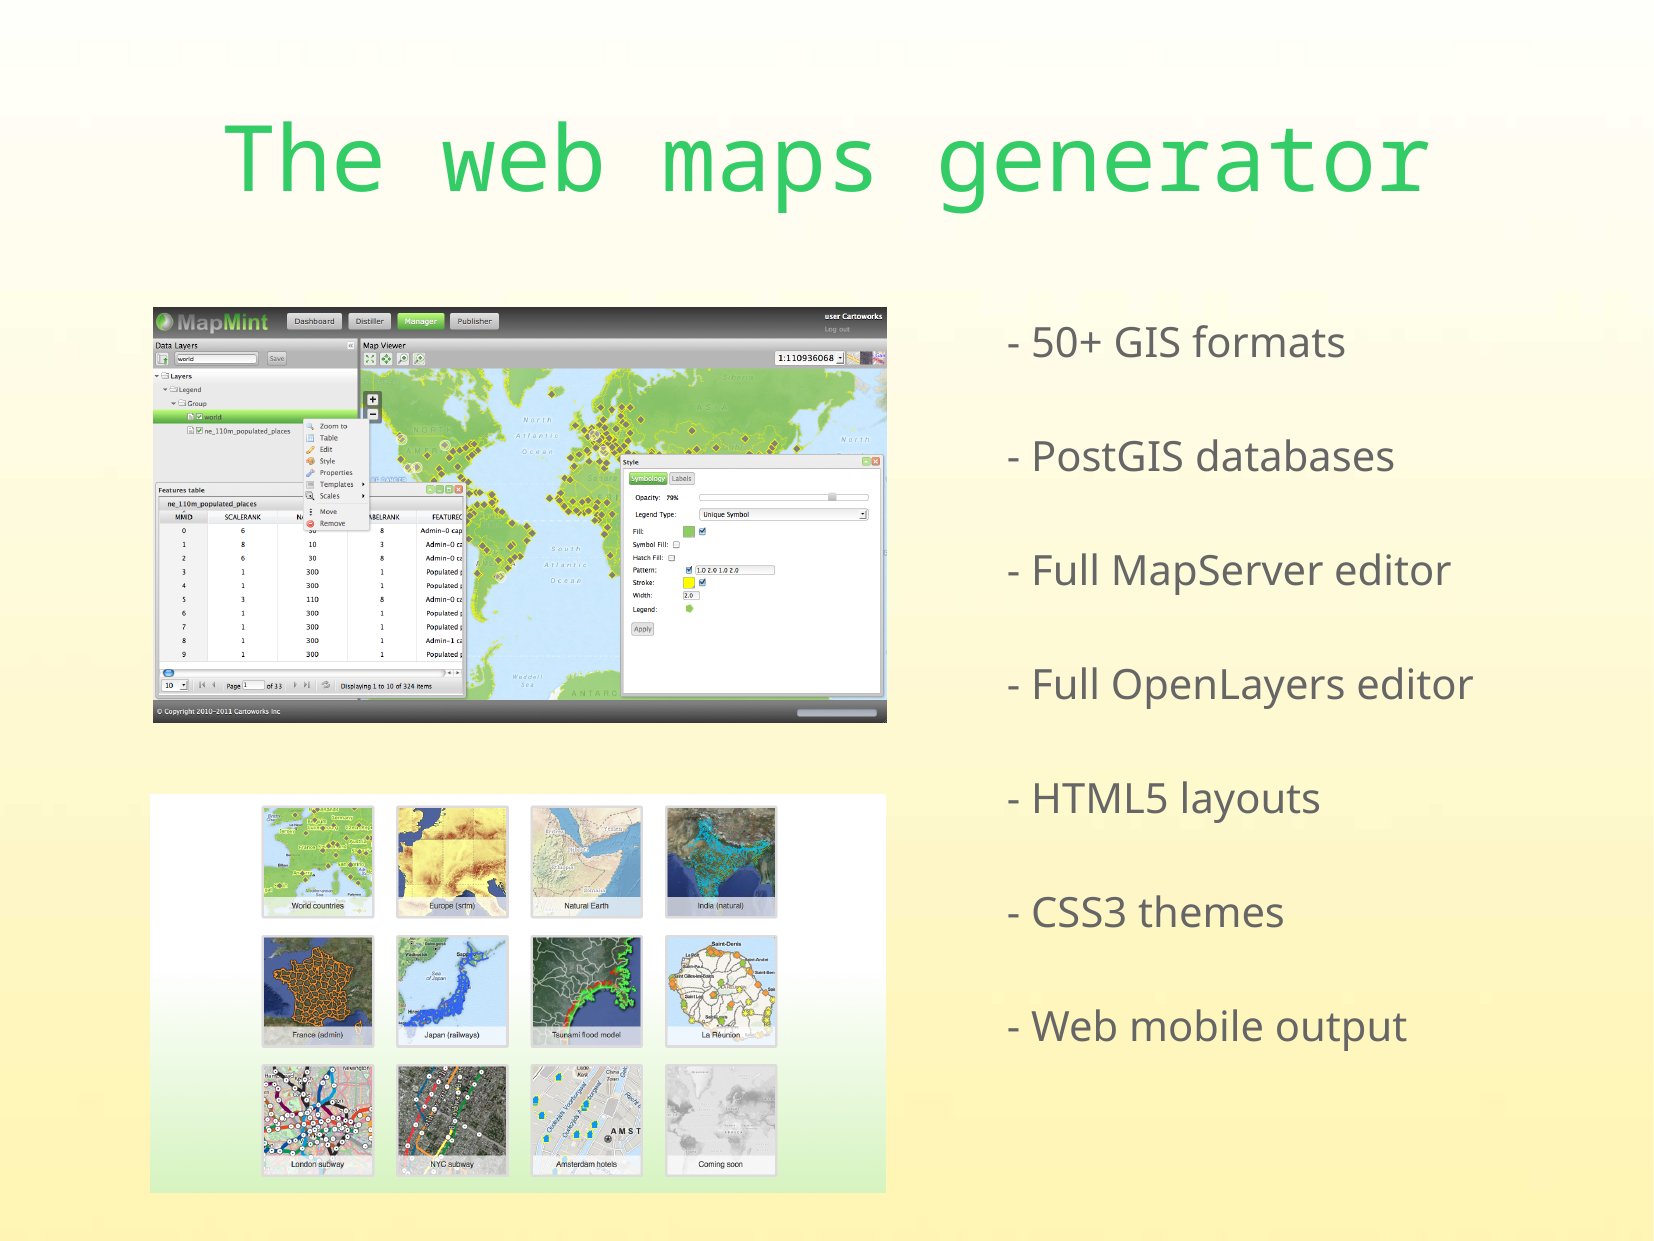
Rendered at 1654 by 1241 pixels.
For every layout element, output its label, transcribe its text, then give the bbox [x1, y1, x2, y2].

title The web maps generator [82, 52, 1571, 260]
text_box - 50+ GIS formats - PostGIS databases - Full MapServer editor - Full OpenLayers editor - HTML5 layouts - CSS3 themes - Web mobile output [992, 305, 1595, 1064]
text_box [118, 277, 1512, 993]
picture [0, 0, 1654, 1241]
